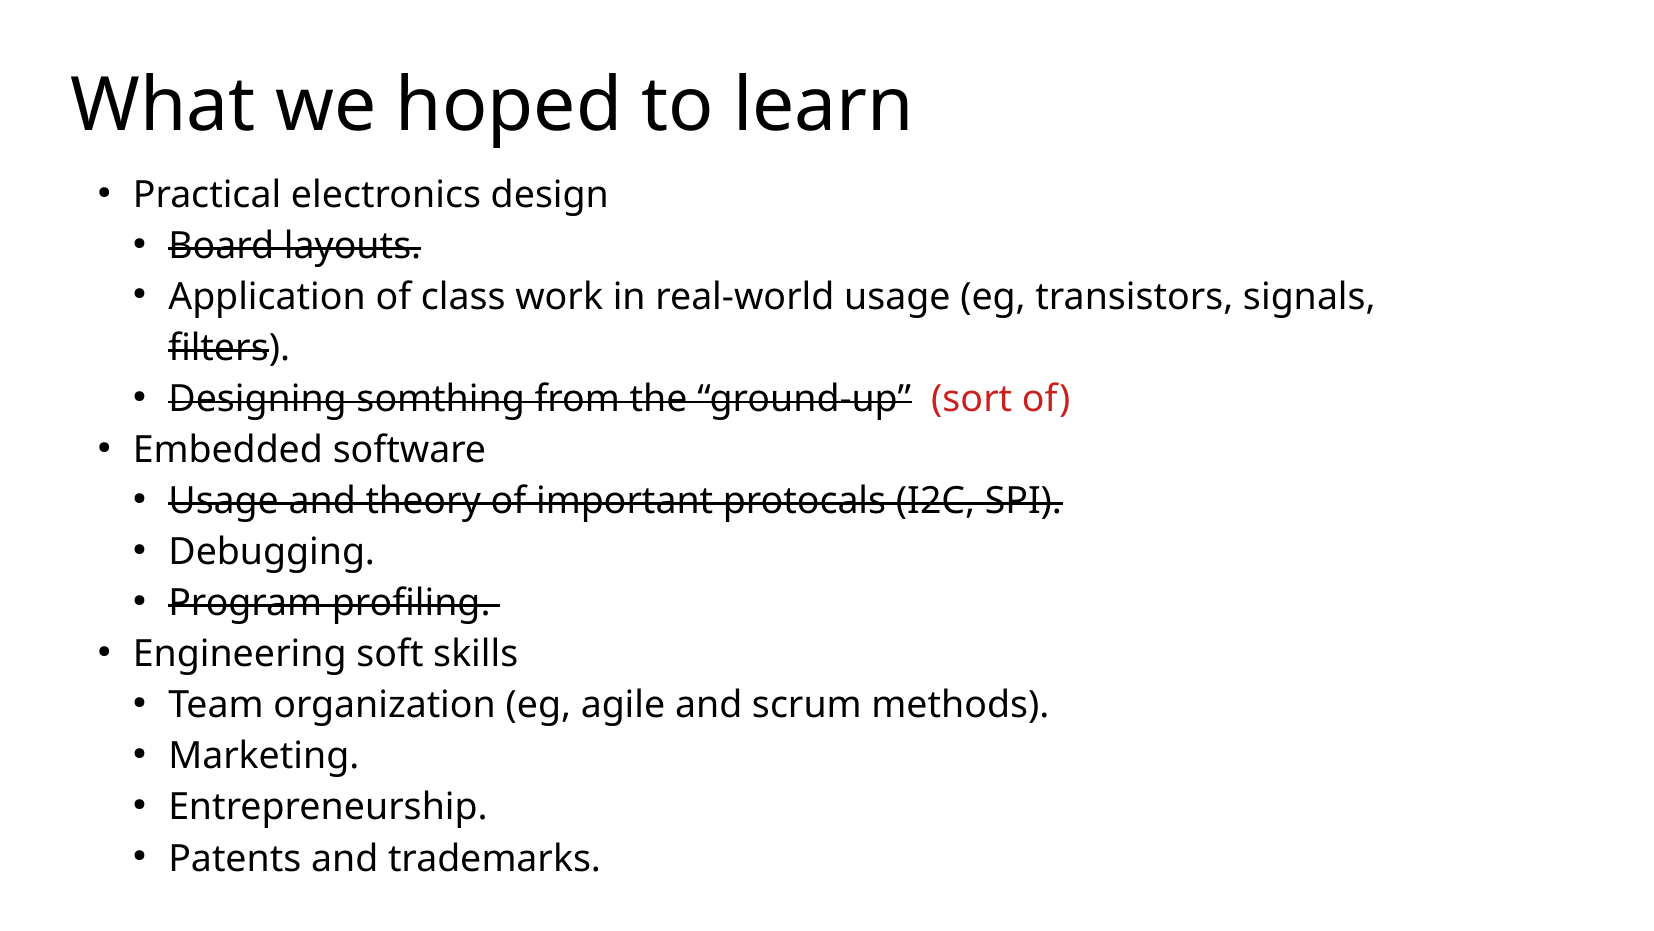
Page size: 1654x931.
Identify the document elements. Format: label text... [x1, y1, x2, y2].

text_box Practical electronics design Board layouts. Application of class work in real-world usage (eg, transistors, signals, filters). Designing somthing from the “ground-up” (sort of) Embedded software Usage and theory of important protocals (I2C, SPI). Debugging. Program profiling. Engineering soft skills Team organization (eg, agile and scrum methods). Marketing. Entrepreneurship. Patents and trademarks. [82, 160, 1512, 931]
title What we hoped to learn [70, 23, 1560, 179]
